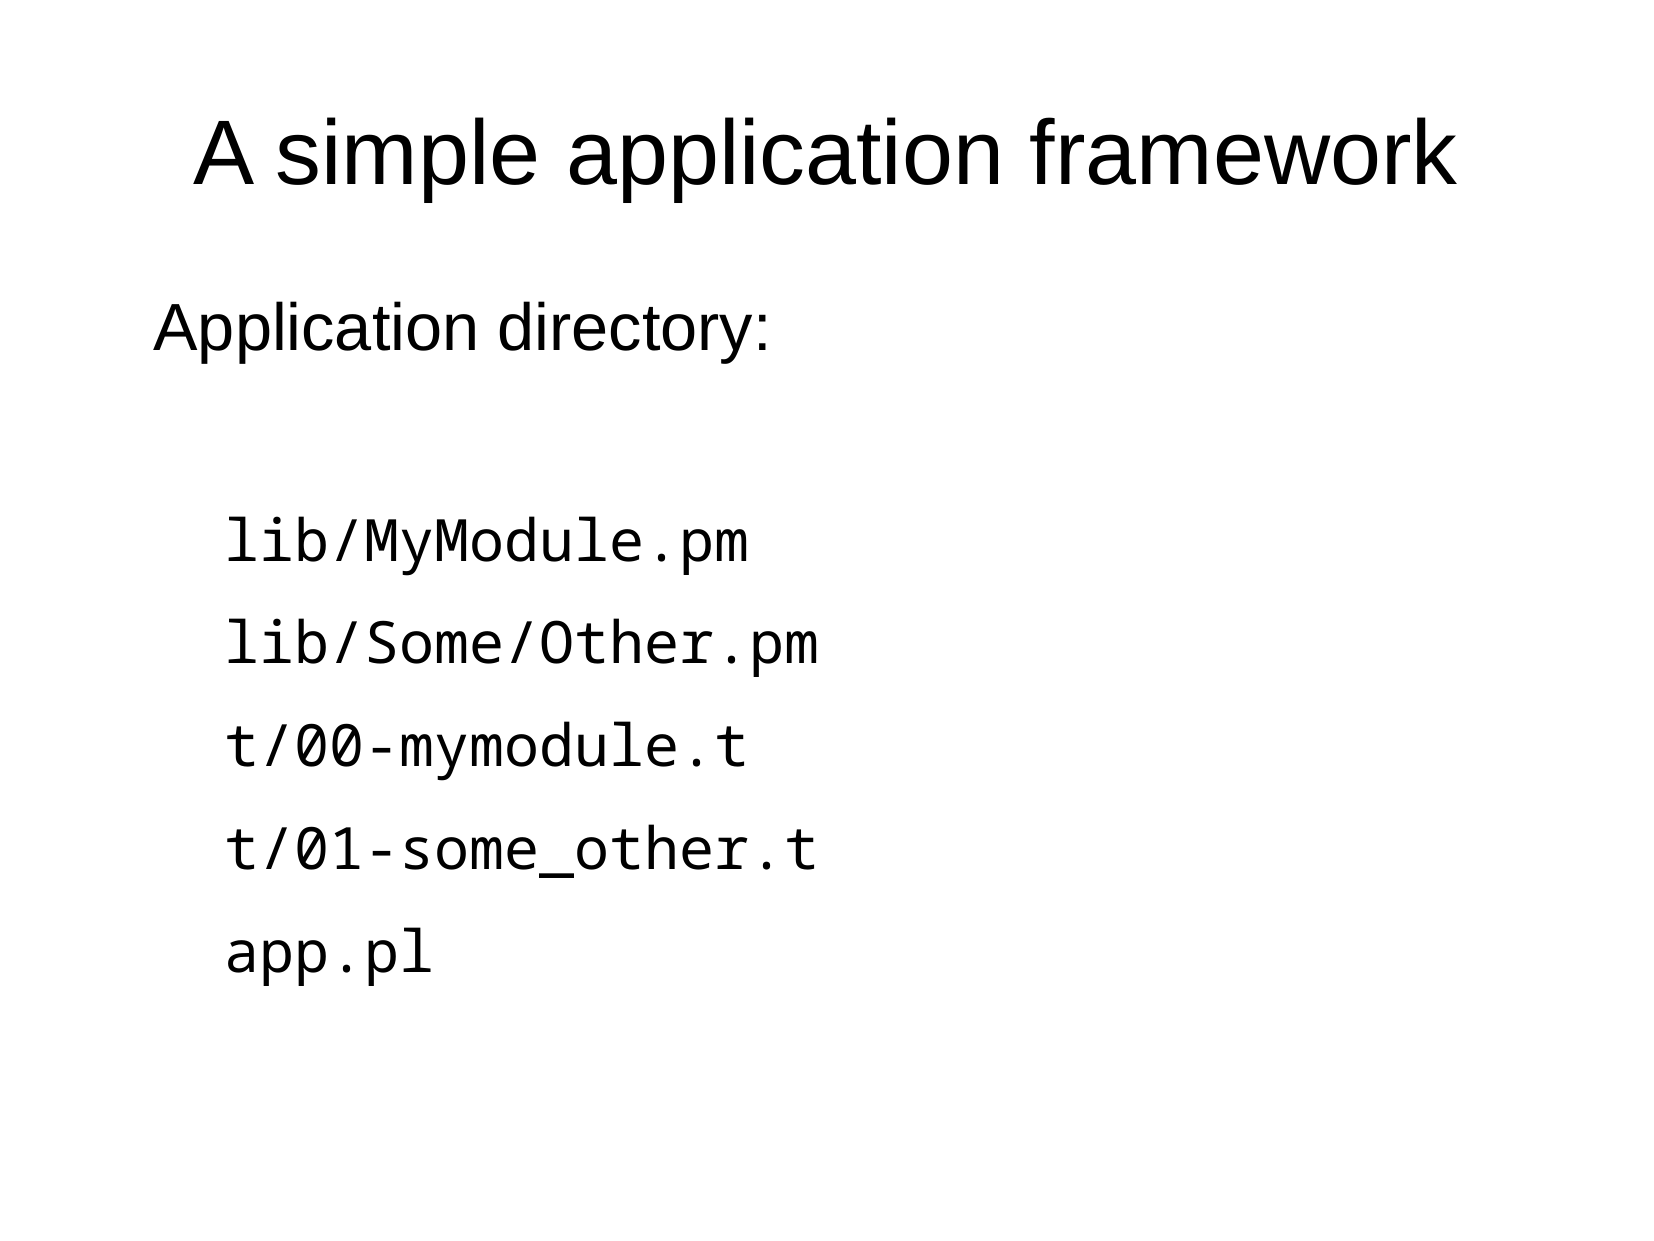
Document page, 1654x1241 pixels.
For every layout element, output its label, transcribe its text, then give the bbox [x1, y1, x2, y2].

list Application directory: lib/MyModule.pm lib/Some/Other.pm t/00-mymodule.t t/01-some_other.t app.pl [82, 290, 1571, 1010]
title A simple application framework [82, 49, 1571, 257]
